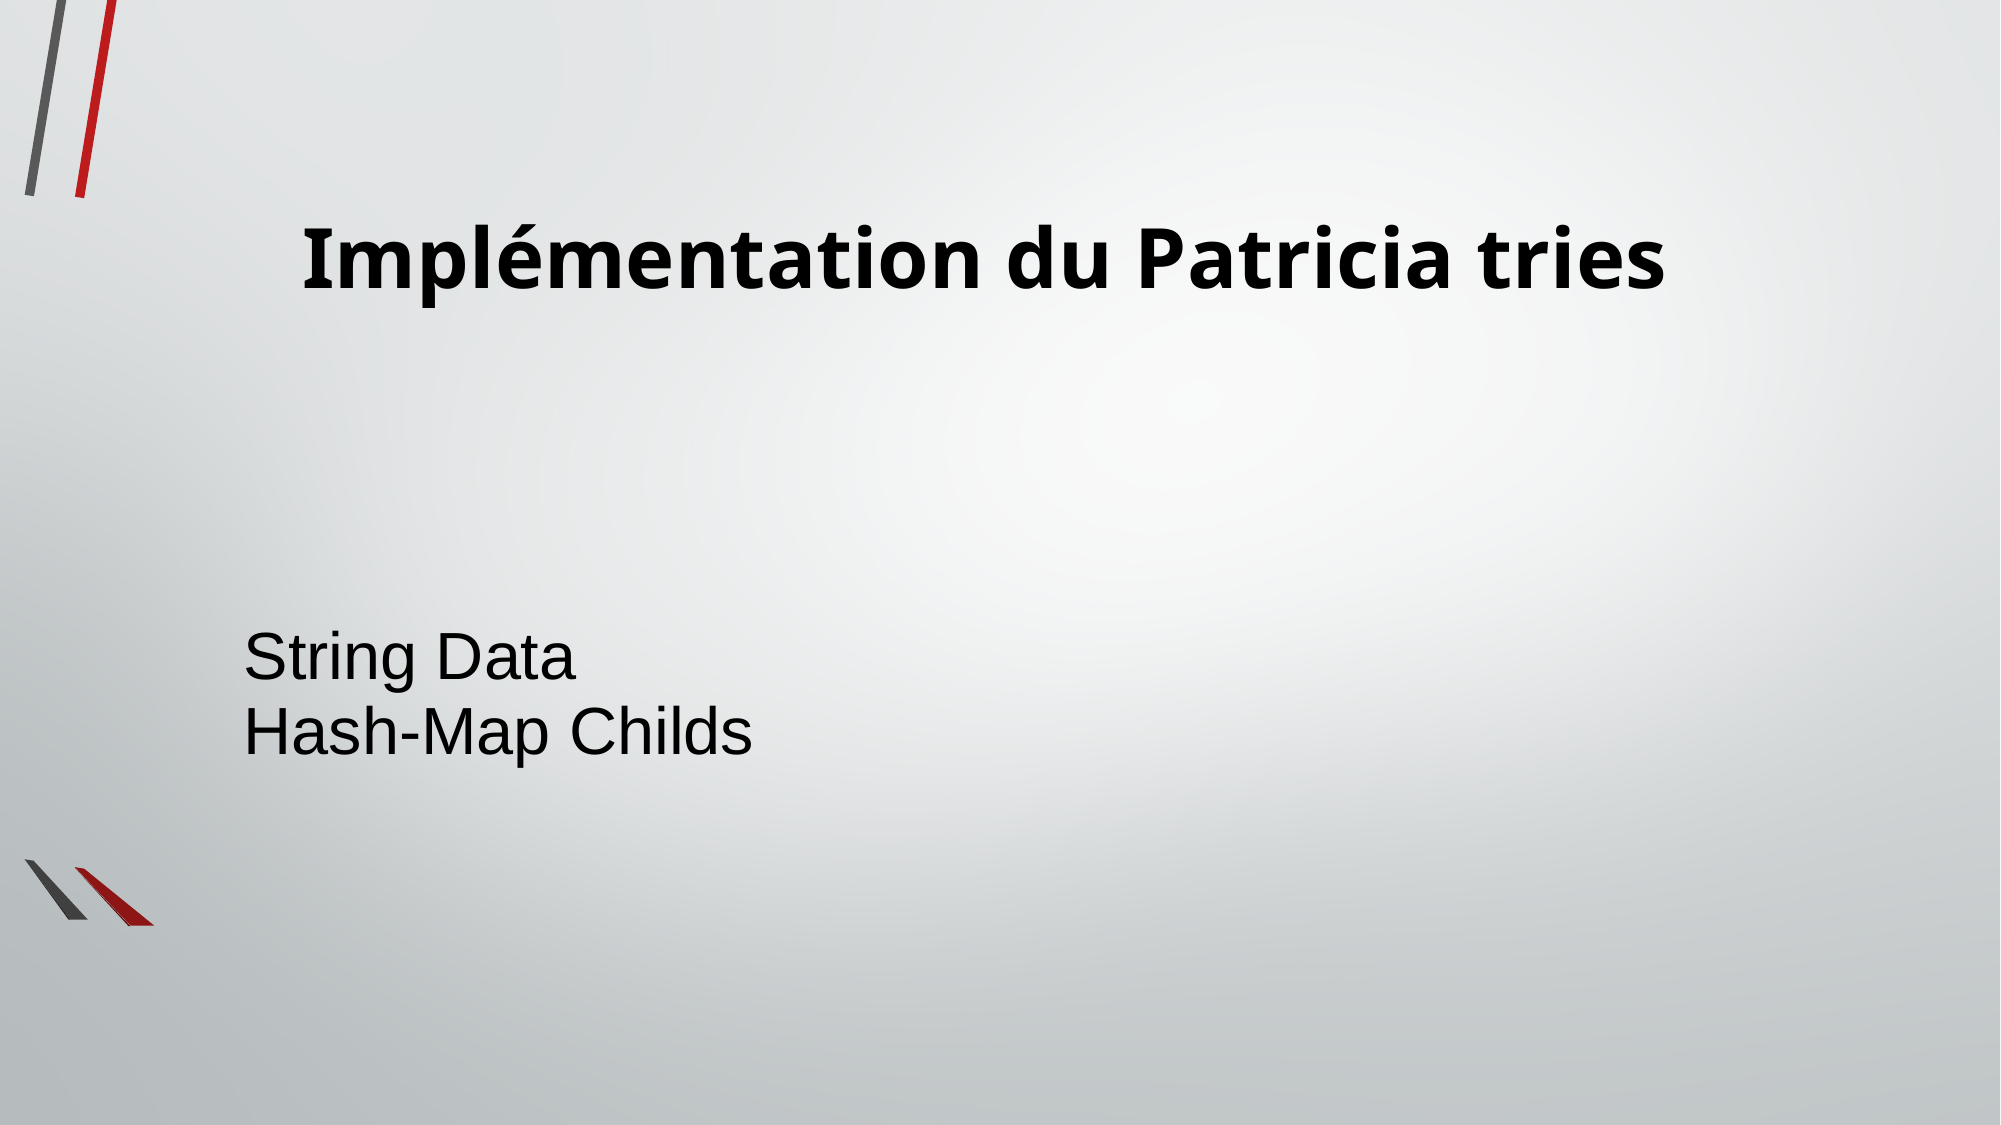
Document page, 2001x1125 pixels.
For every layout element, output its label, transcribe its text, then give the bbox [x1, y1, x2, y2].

title Implémentation du Patricia tries [302, 112, 1828, 400]
subtitle String Data Hash-Map Childs [243, 437, 1887, 950]
picture [0, 0, 2001, 1125]
